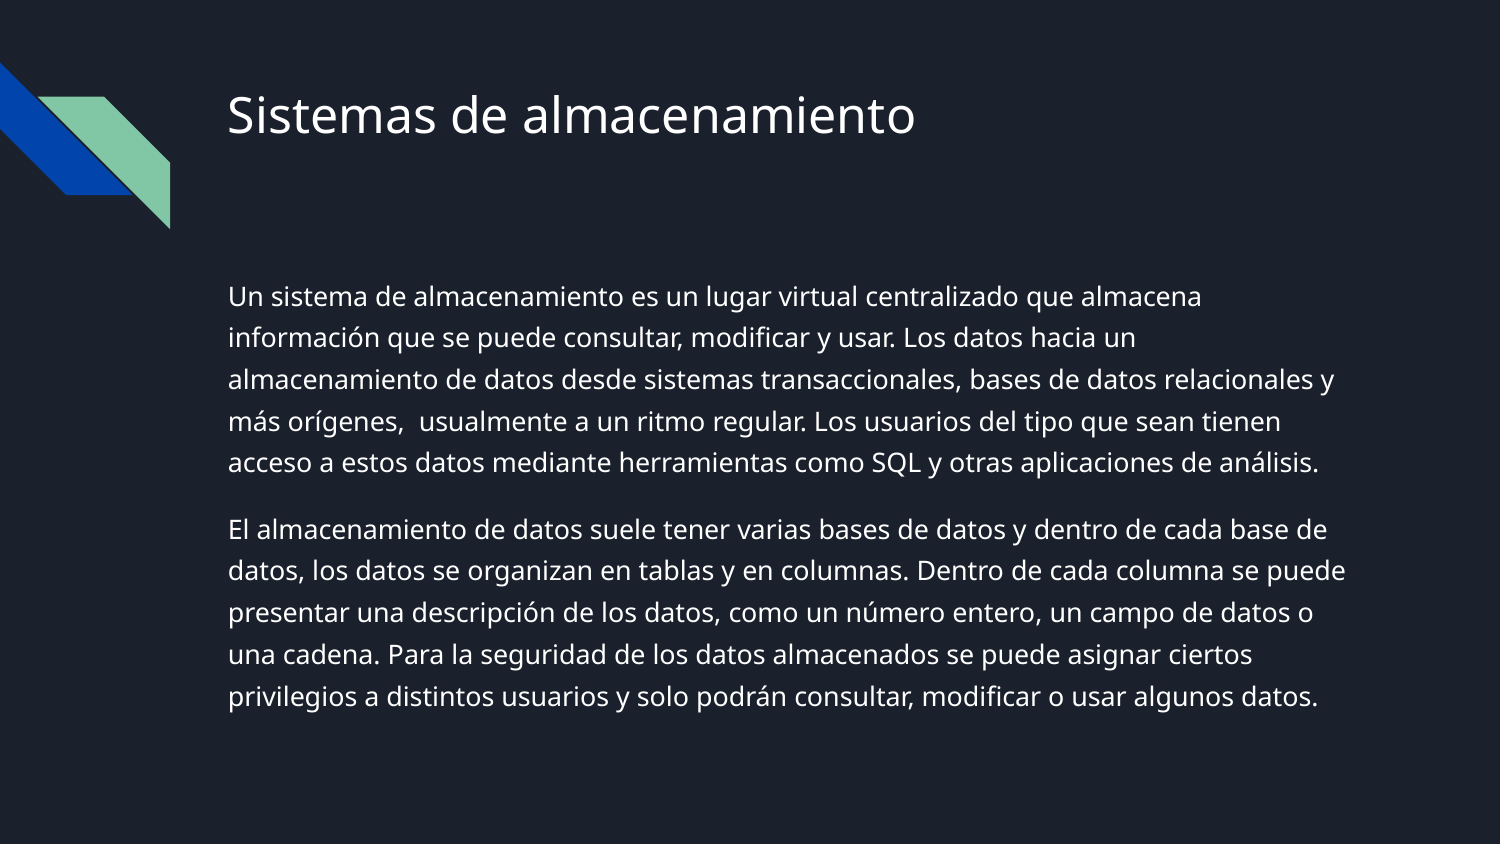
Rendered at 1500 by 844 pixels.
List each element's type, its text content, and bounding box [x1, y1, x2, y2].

list Un sistema de almacenamiento es un lugar virtual centralizado que almacena información que se puede consultar, modificar y usar. Los datos hacia un almacenamiento de datos desde sistemas transaccionales, bases de datos relacionales y más orígenes, usualmente a un ritmo regular. Los usuarios del tipo que sean tienen acceso a estos datos mediante herramientas como SQL y otras aplicaciones de análisis. El almacenamiento de datos suele tener varias bases de datos y dentro de cada base de datos, los datos se organizan en tablas y en columnas. Dentro de cada columna se puede presentar una descripción de los datos, como un número entero, un campo de datos o una cadena. Para la seguridad de los datos almacenados se puede asignar ciertos privilegios a distintos usuarios y solo podrán consultar, modificar o usar algunos datos. [212, 257, 1368, 735]
title Sistemas de almacenamiento [212, 64, 1368, 215]
